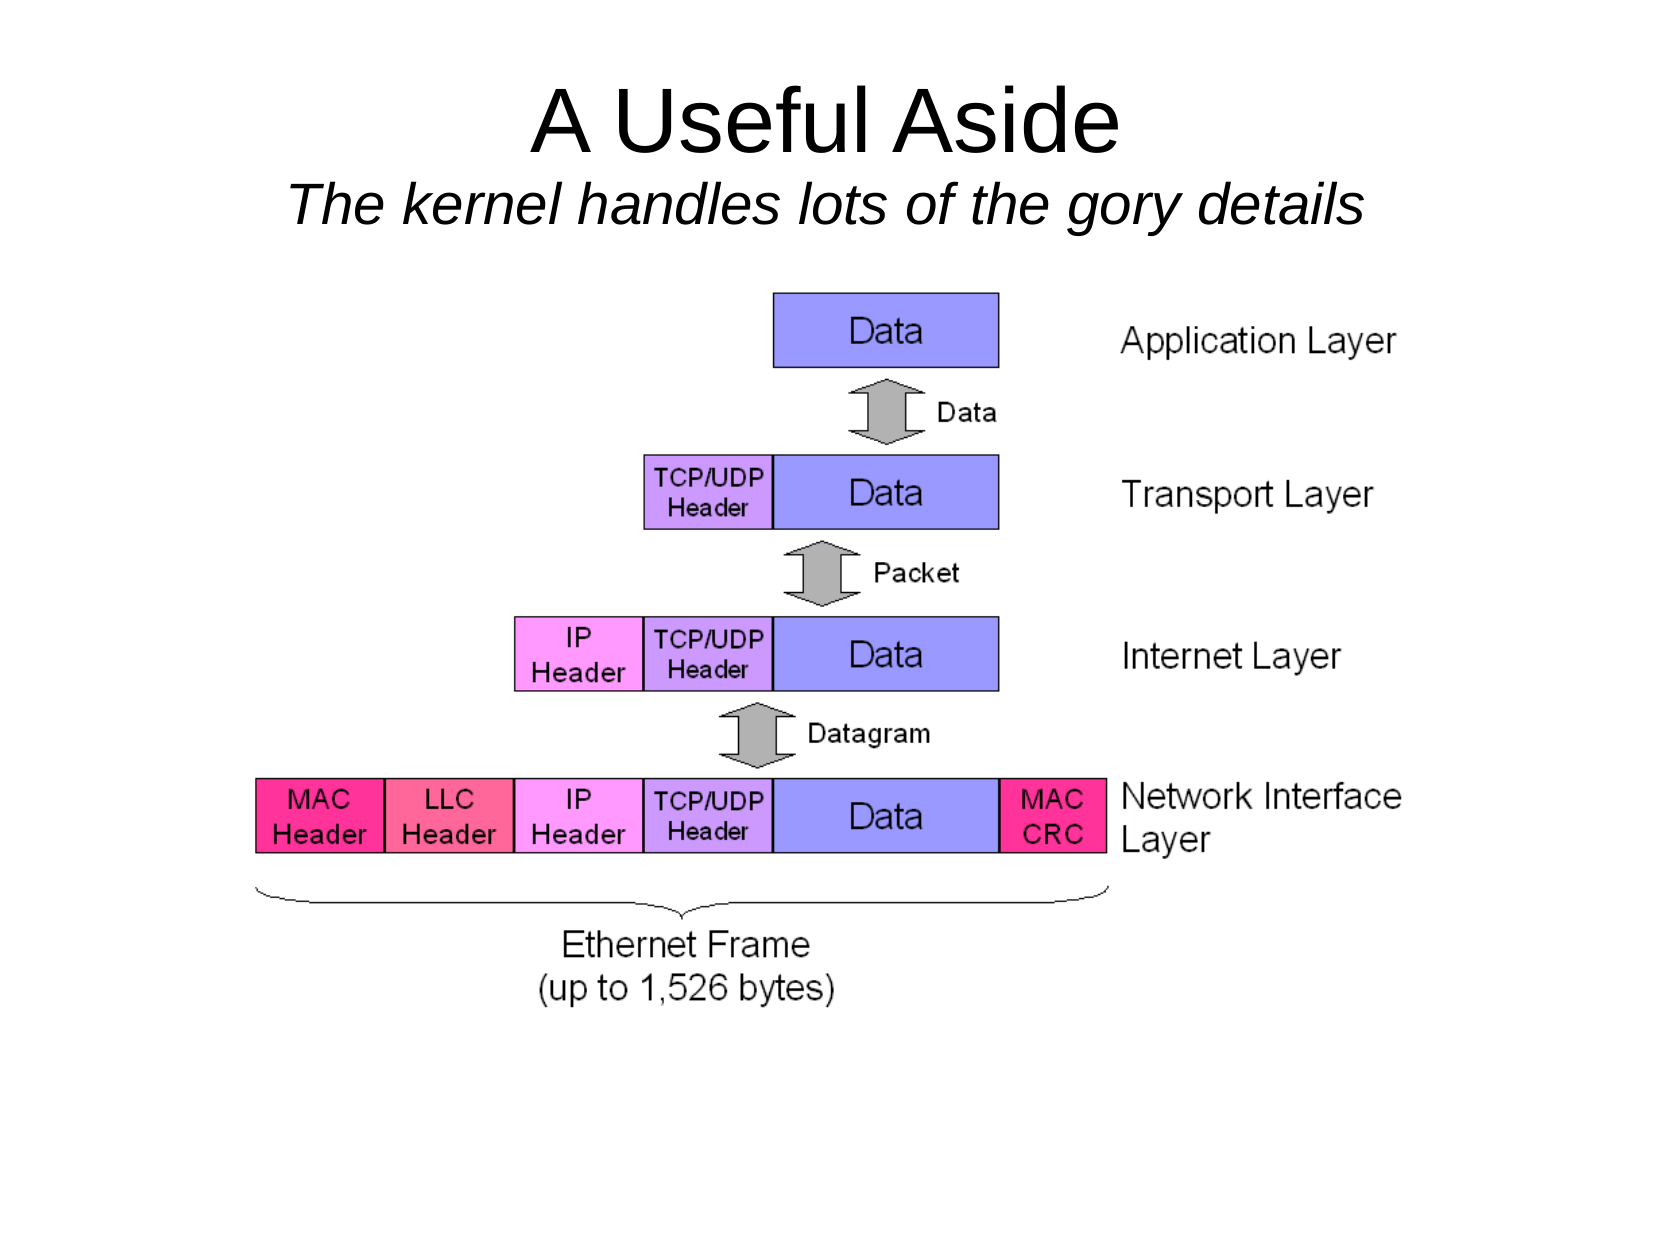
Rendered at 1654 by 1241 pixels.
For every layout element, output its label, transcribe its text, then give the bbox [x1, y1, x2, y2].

title A Useful Aside The kernel handles lots of the gory details [82, 49, 1571, 257]
picture [250, 290, 1404, 1010]
